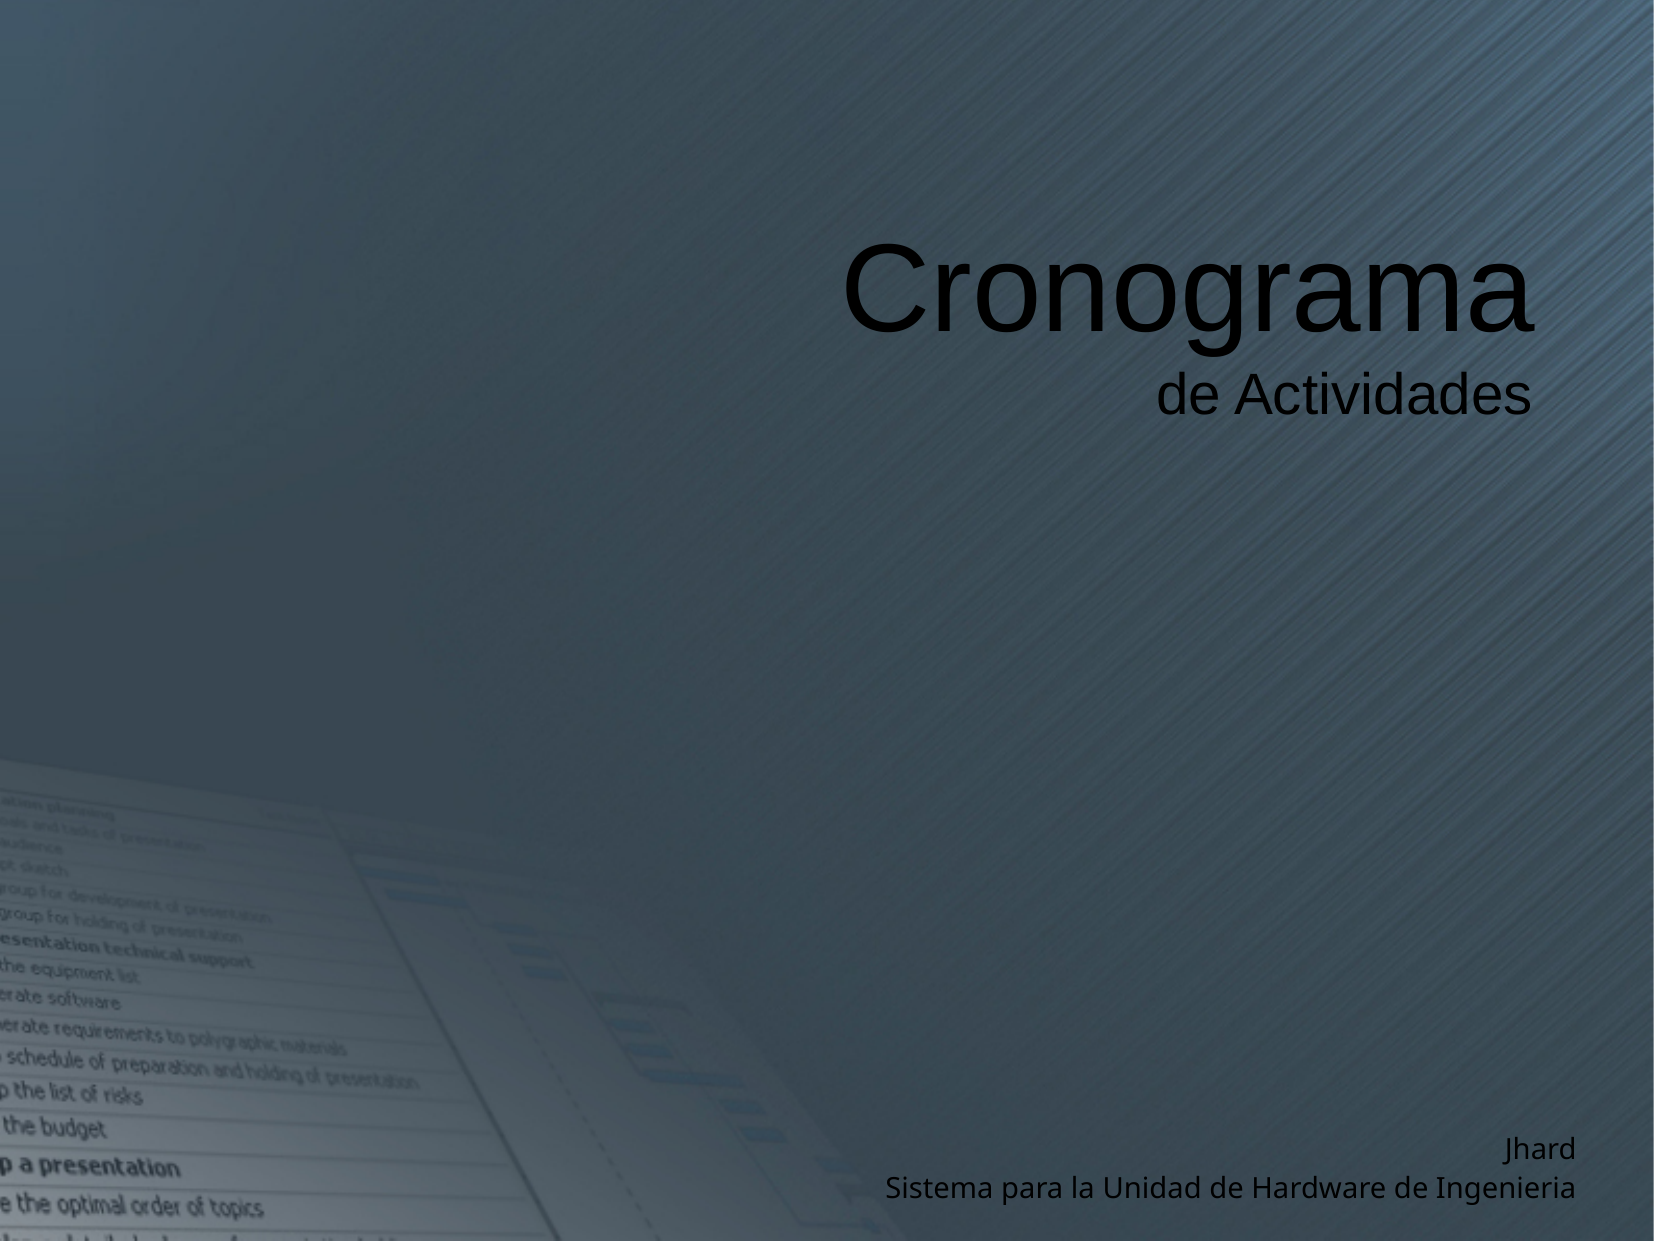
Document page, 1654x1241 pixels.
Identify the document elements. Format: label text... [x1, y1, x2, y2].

picture [0, 0, 1654, 1241]
text_box de Actividades [603, 354, 1548, 435]
title Cronograma [295, 191, 1536, 384]
